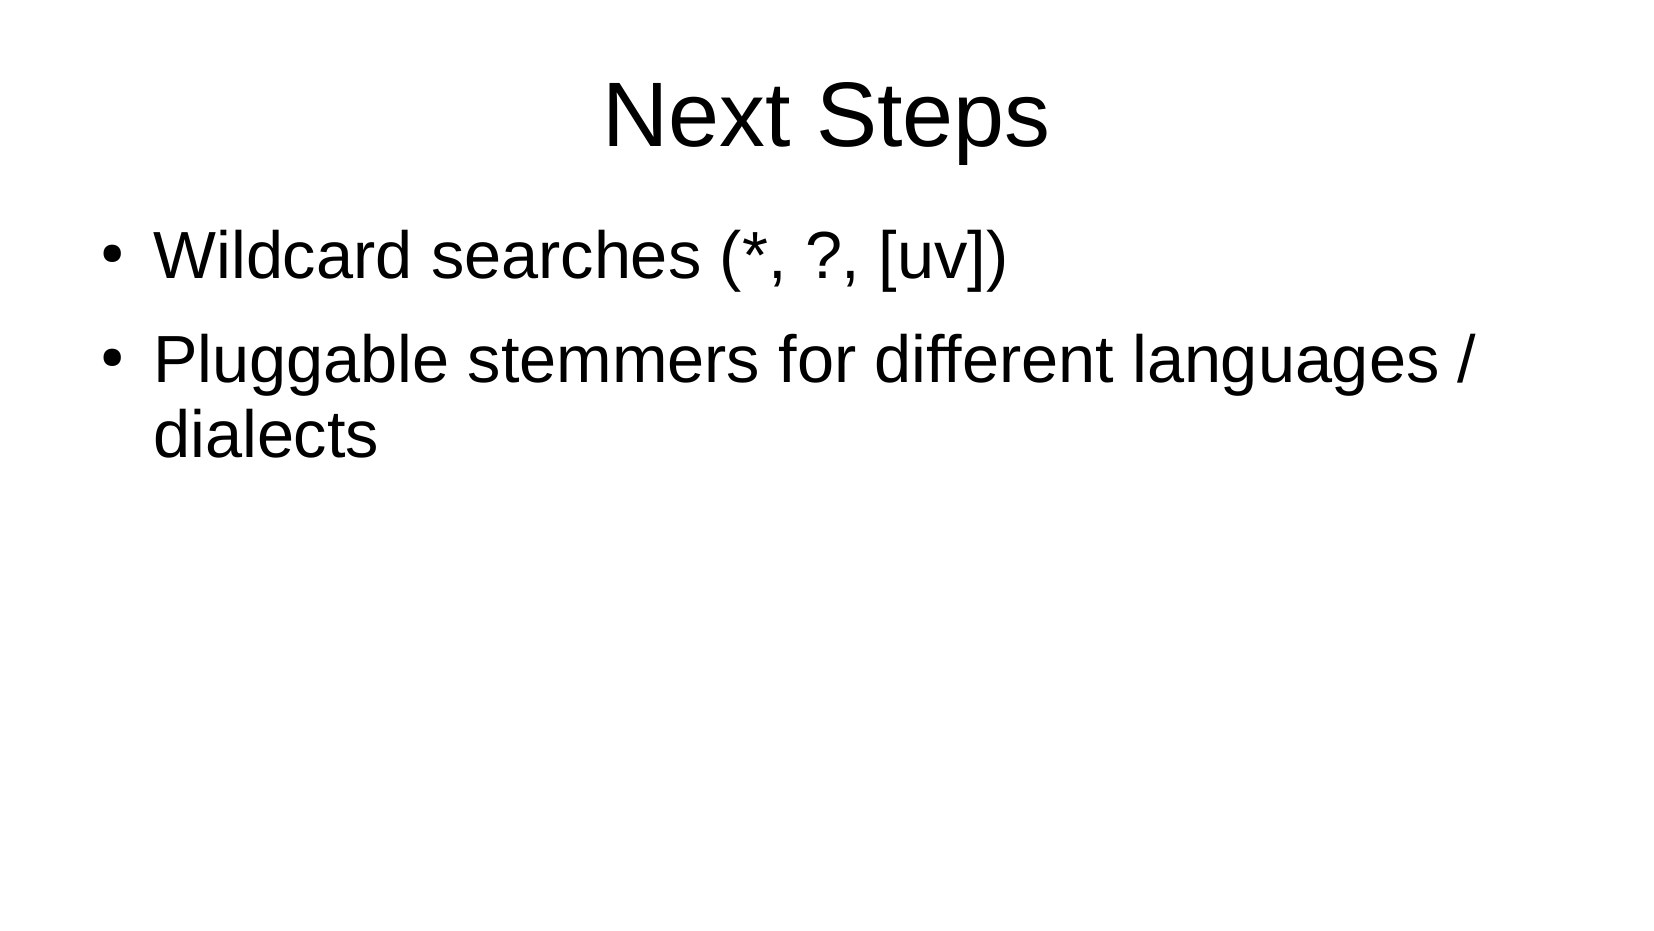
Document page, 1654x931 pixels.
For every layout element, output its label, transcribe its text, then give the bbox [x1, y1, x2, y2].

list Wildcard searches (*, ?, [uv]) Pluggable stemmers for different languages / dialects [82, 217, 1571, 758]
title Next Steps [82, 37, 1571, 193]
